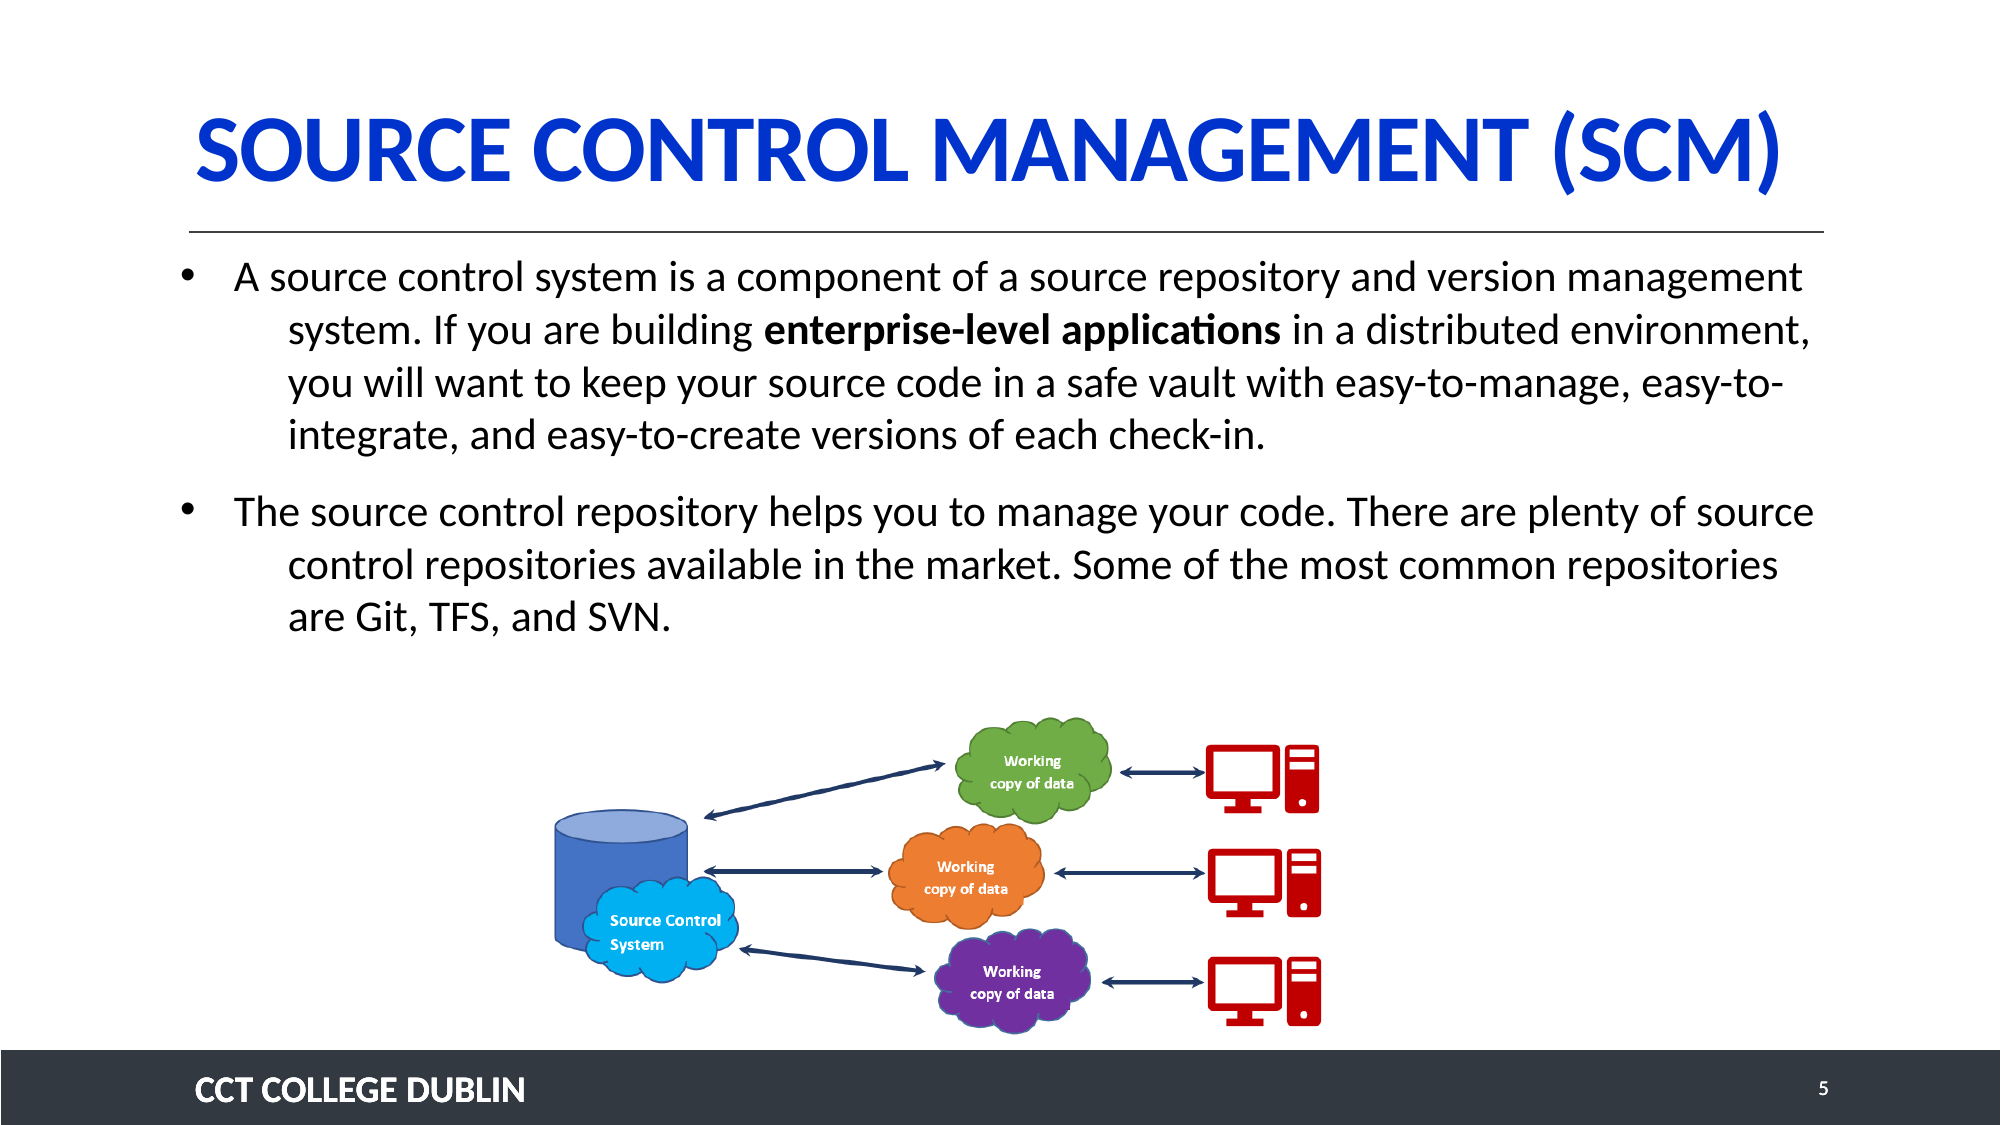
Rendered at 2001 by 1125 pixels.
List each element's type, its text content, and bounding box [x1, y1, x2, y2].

text_box [1803, 1057, 1932, 1118]
picture [548, 703, 1331, 1039]
text_box CCT COLLEGE DUBLIN [180, 1057, 1299, 1118]
title SOURCE CONTROL MANAGEMENT (SCM) [180, 7, 1831, 211]
list A source control system is a component of a source repository and version management system. If you are building enterprise-level applications in a distributed environment, you will want to keep your source code in a safe vault with easy-to-manage, easy-to-integrate, and easy-to-create versions of each check-in. The source control repository helps you to manage your code. There are plenty of source control repositories available in the market. Some of the most common repositories are Git, TFS, and SVN. [180, 240, 1831, 685]
